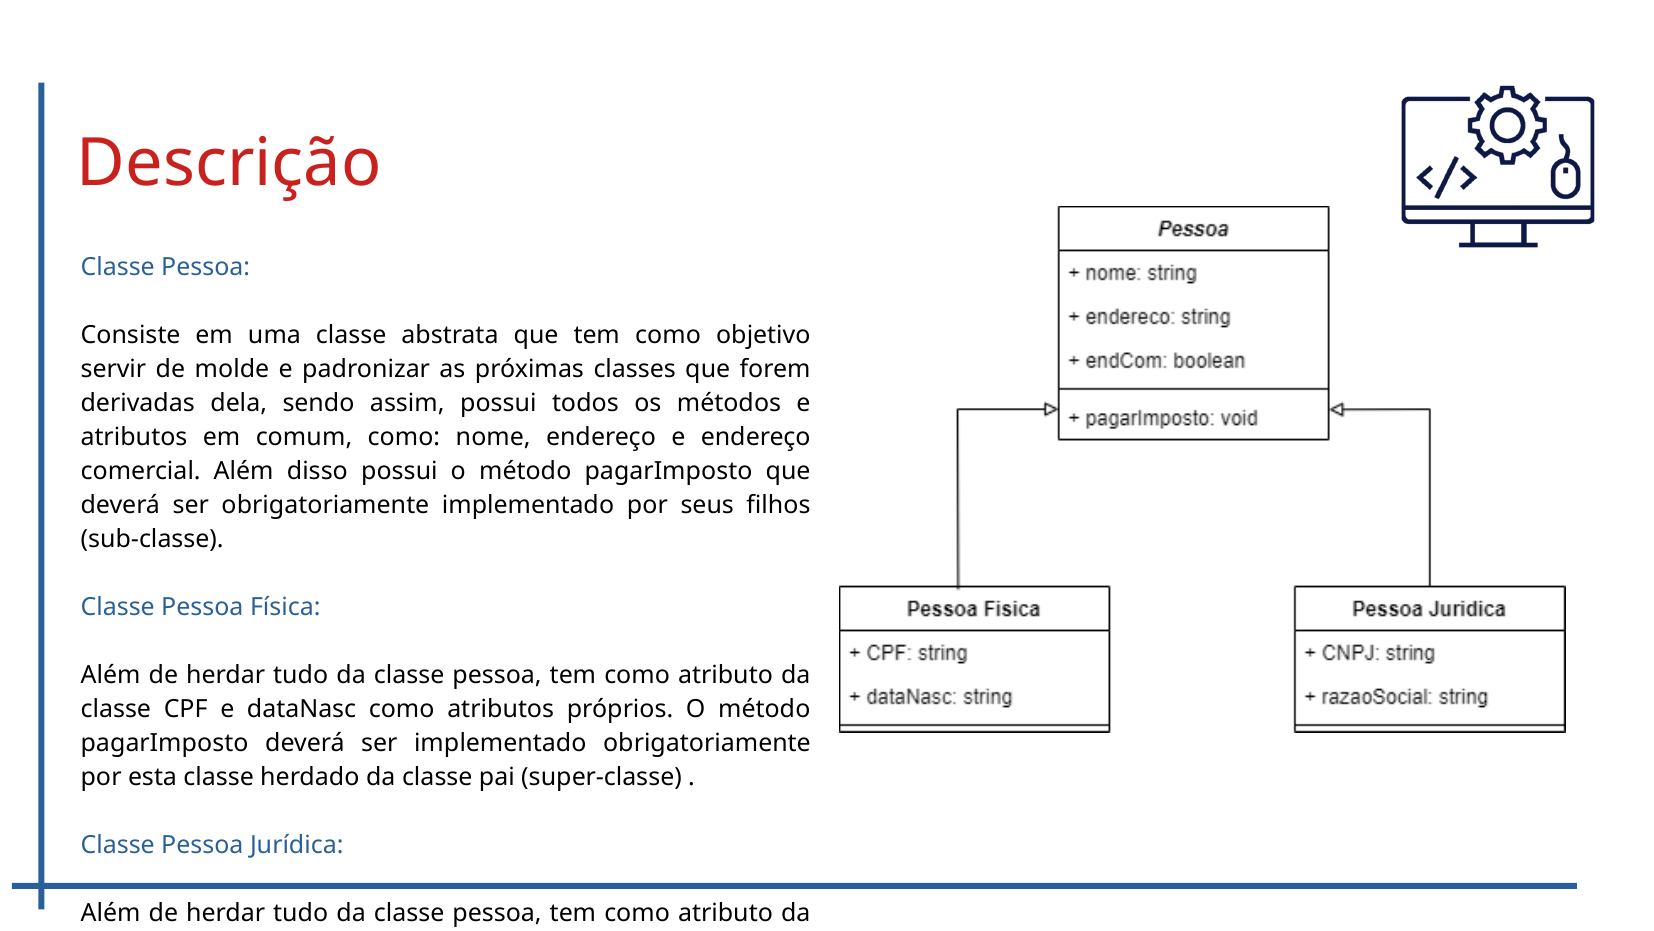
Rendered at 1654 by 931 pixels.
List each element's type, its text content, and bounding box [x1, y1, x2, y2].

title Descrição [76, 80, 443, 236]
picture [839, 72, 1595, 733]
text_box Classe Pessoa: Consiste em uma classe abstrata que tem como objetivo servir de molde e padronizar as próximas classes que forem derivadas dela, sendo assim, possui todos os métodos e atributos em comum, como: nome, endereço e endereço comercial. Além disso possui o método pagarImposto que deverá ser obrigatoriamente implementado por seus filhos (sub-classe). Classe Pessoa Física: Além de herdar tudo da classe pessoa, tem como atributo da classe CPF e dataNasc como atributos próprios. O método pagarImposto deverá ser implementado obrigatoriamente por esta classe herdado da classe pai (super-classe) . Classe Pessoa Jurídica: Além de herdar tudo da classe pessoa, tem como atributo da classe CNPJ e razaoSocial como atributos próprios. O método pagarImposto deverá ser implementado obrigatoriamente por esta classe herdado da classe pai (super-classe). [65, 241, 827, 872]
